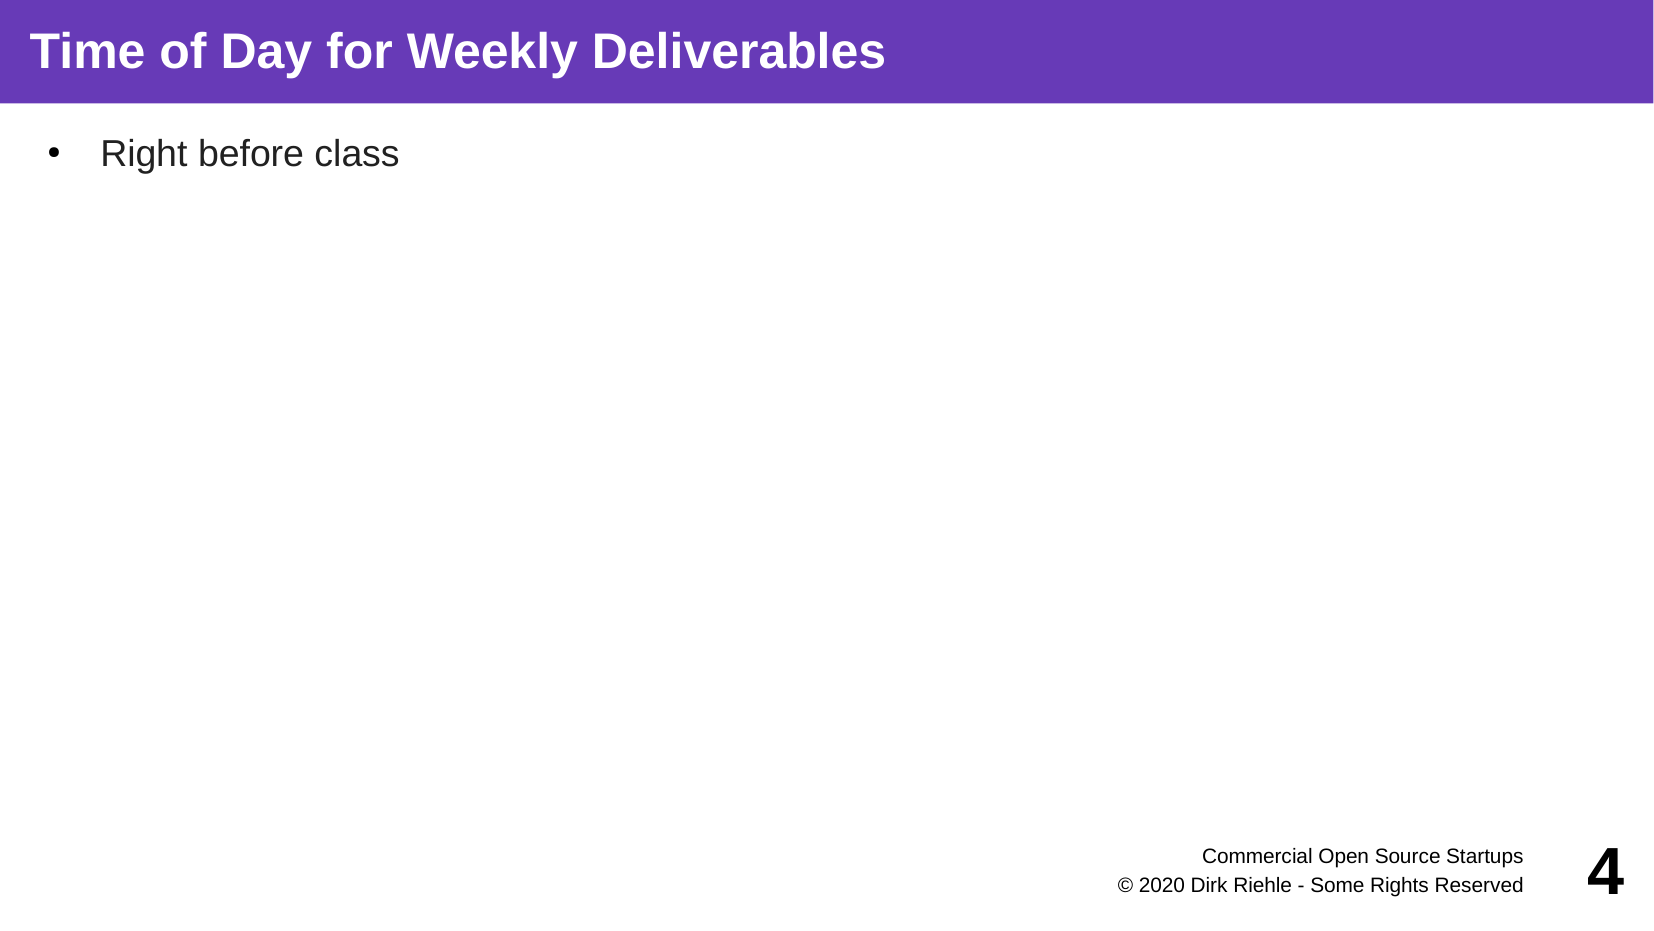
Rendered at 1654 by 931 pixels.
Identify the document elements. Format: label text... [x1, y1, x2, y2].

title Time of Day for Weekly Deliverables [0, 0, 1654, 104]
list Right before class [29, 132, 1625, 813]
